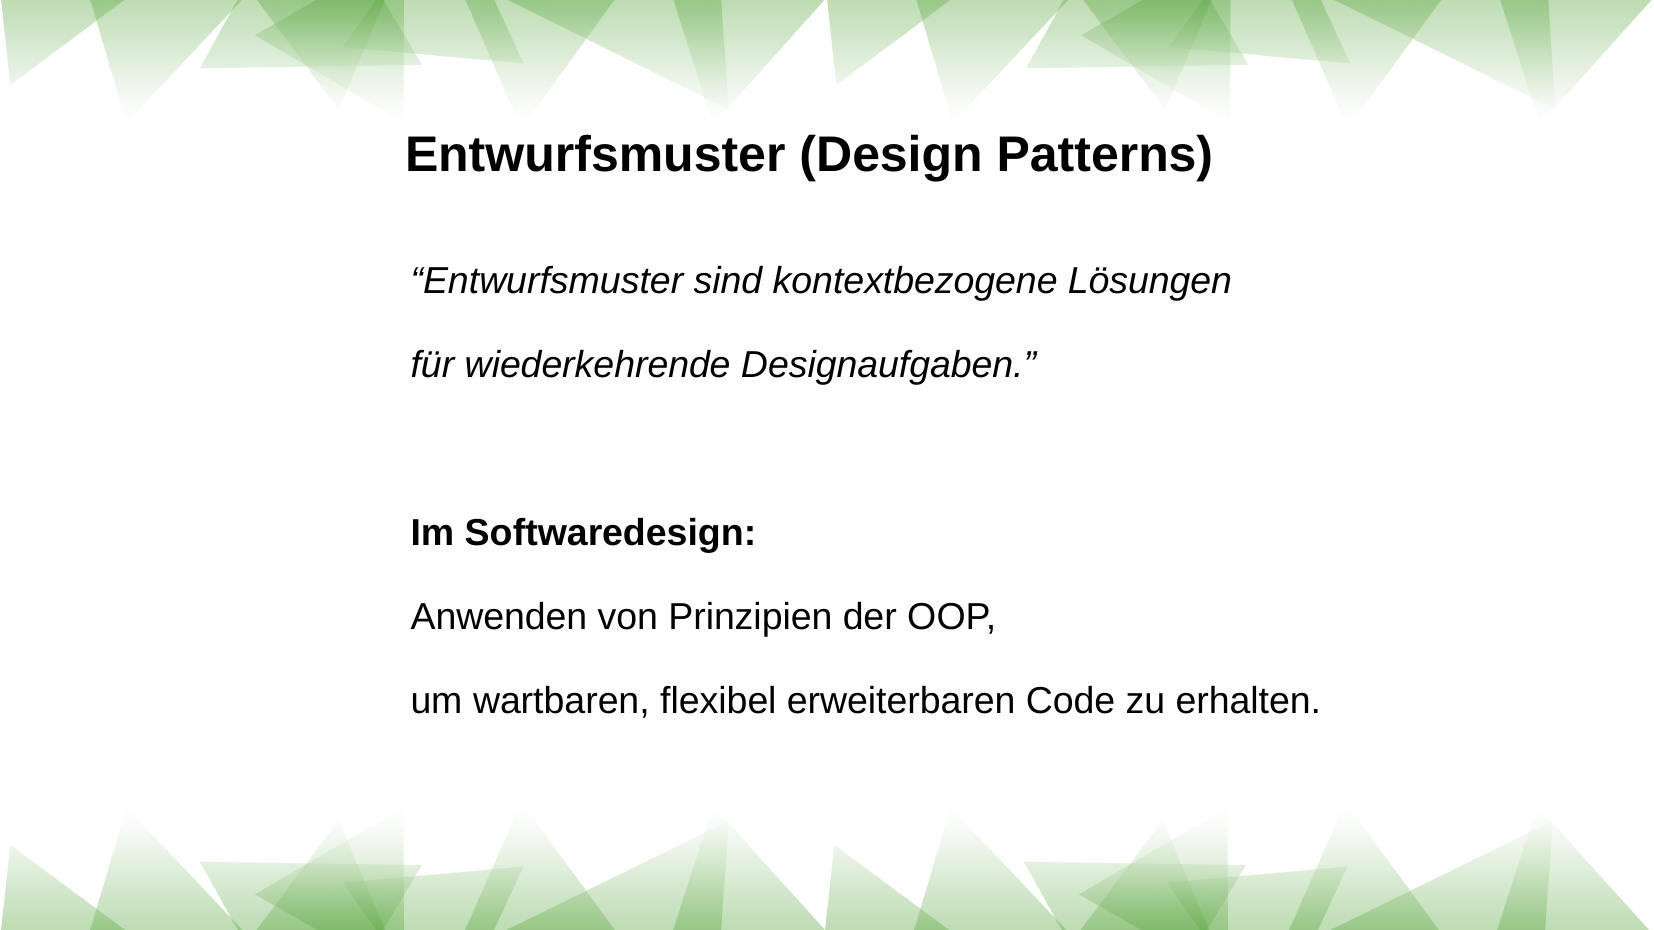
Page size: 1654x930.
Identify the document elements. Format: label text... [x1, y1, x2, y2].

picture [0, 802, 1651, 930]
picture [0, 0, 1653, 128]
text_box “Entwurfsmuster sind kontextbezogene Lösungen für wiederkehrende Designaufgaben.” Im Softwaredesign: Anwenden von Prinzipien der OOP, um wartbaren, flexibel erweiterbaren Code zu erhalten. [395, 209, 1396, 813]
title Entwurfsmuster (Design Patterns) [405, 98, 1216, 209]
